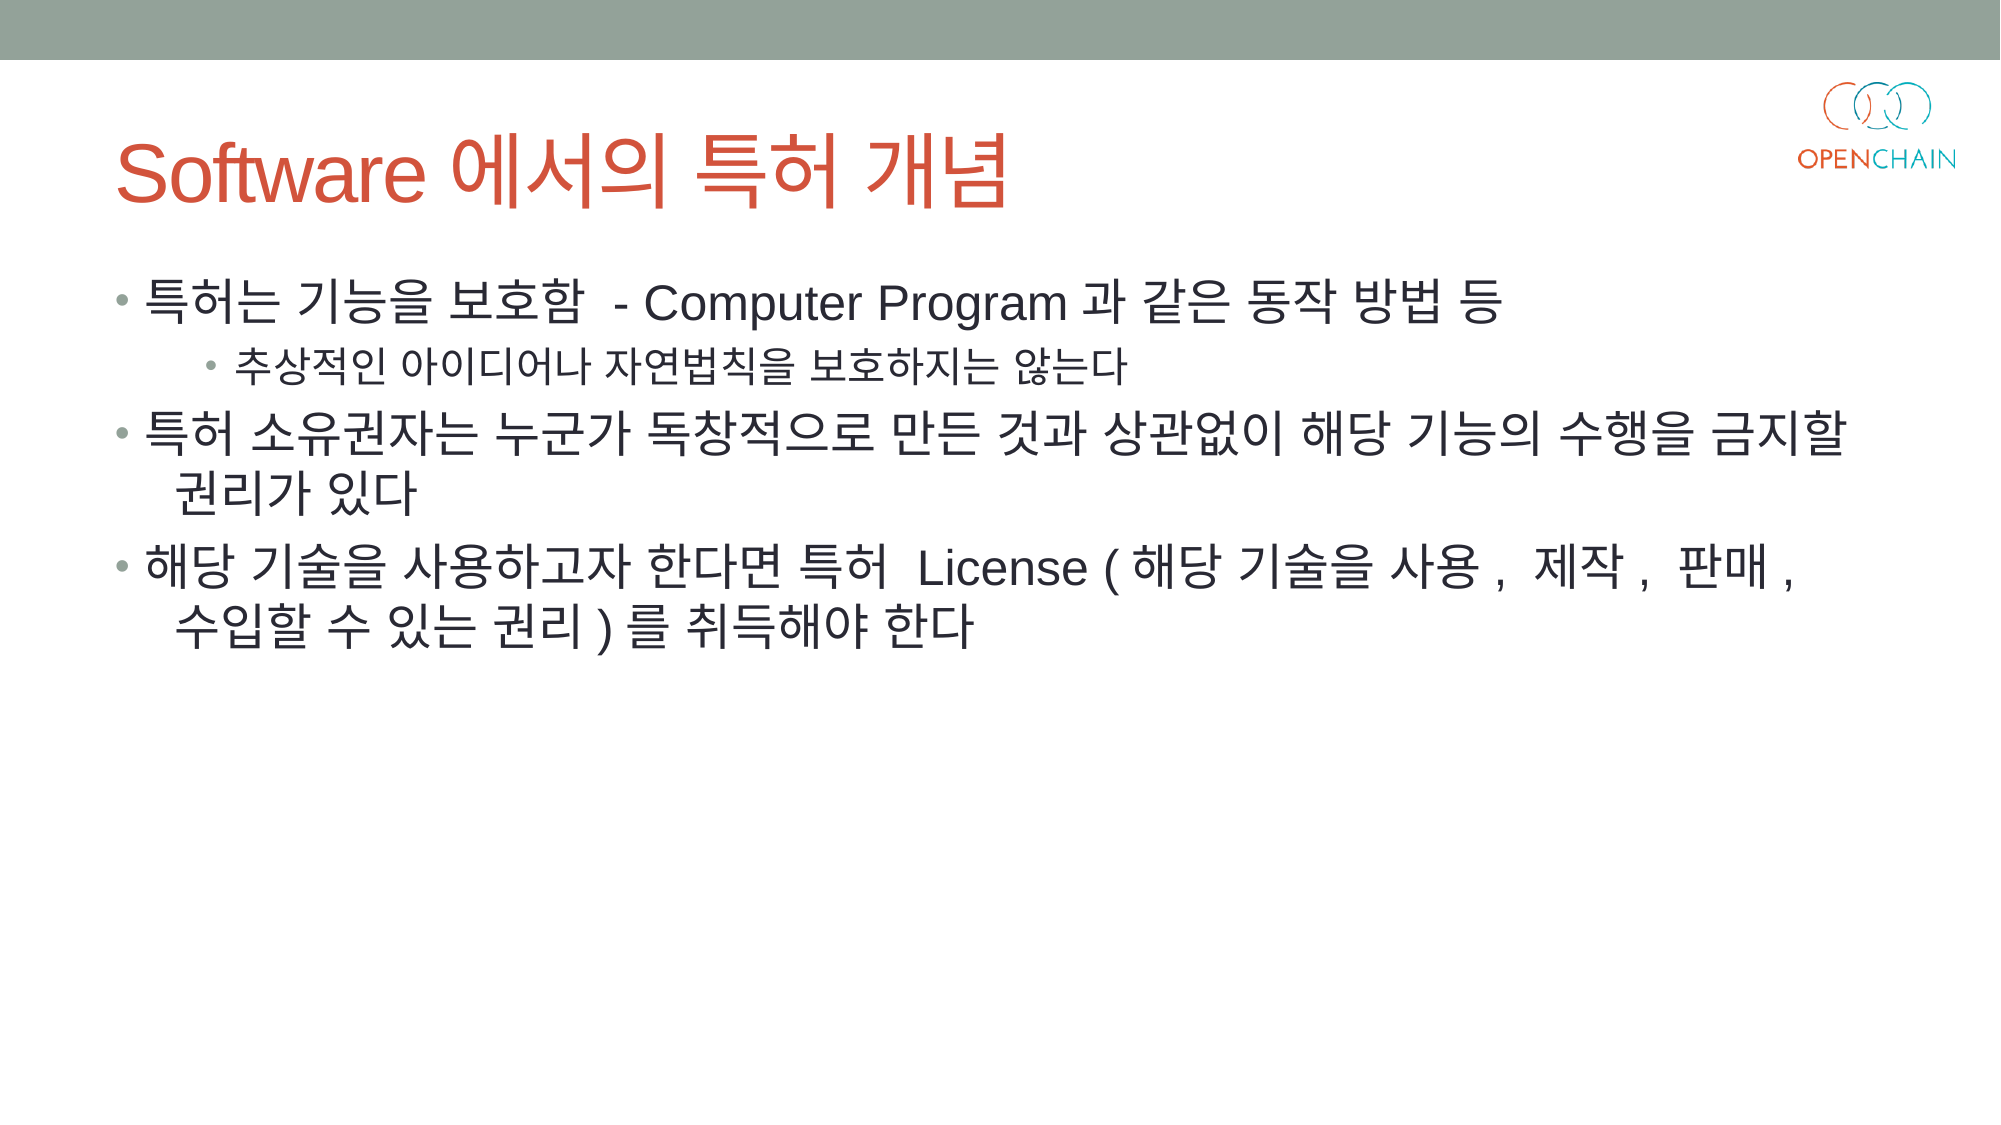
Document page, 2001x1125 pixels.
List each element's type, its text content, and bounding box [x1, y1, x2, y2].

list 특허는 기능을 보호함 - Computer Program과 같은 동작 방법 등 추상적인 아이디어나 자연법칙을 보호하지는 않는다 특허 소유권자는 누군가 독창적으로 만든 것과 상관없이 해당 기능의 수행을 금지할 권리가 있다 해당 기술을 사용하고자 한다면 특허 License (해당 기술을 사용, 제작, 판매, 수입할 수 있는 권리)를 취득해야 한다 [99, 262, 1900, 1063]
title Software에서의 특허 개념 [99, 87, 1900, 251]
